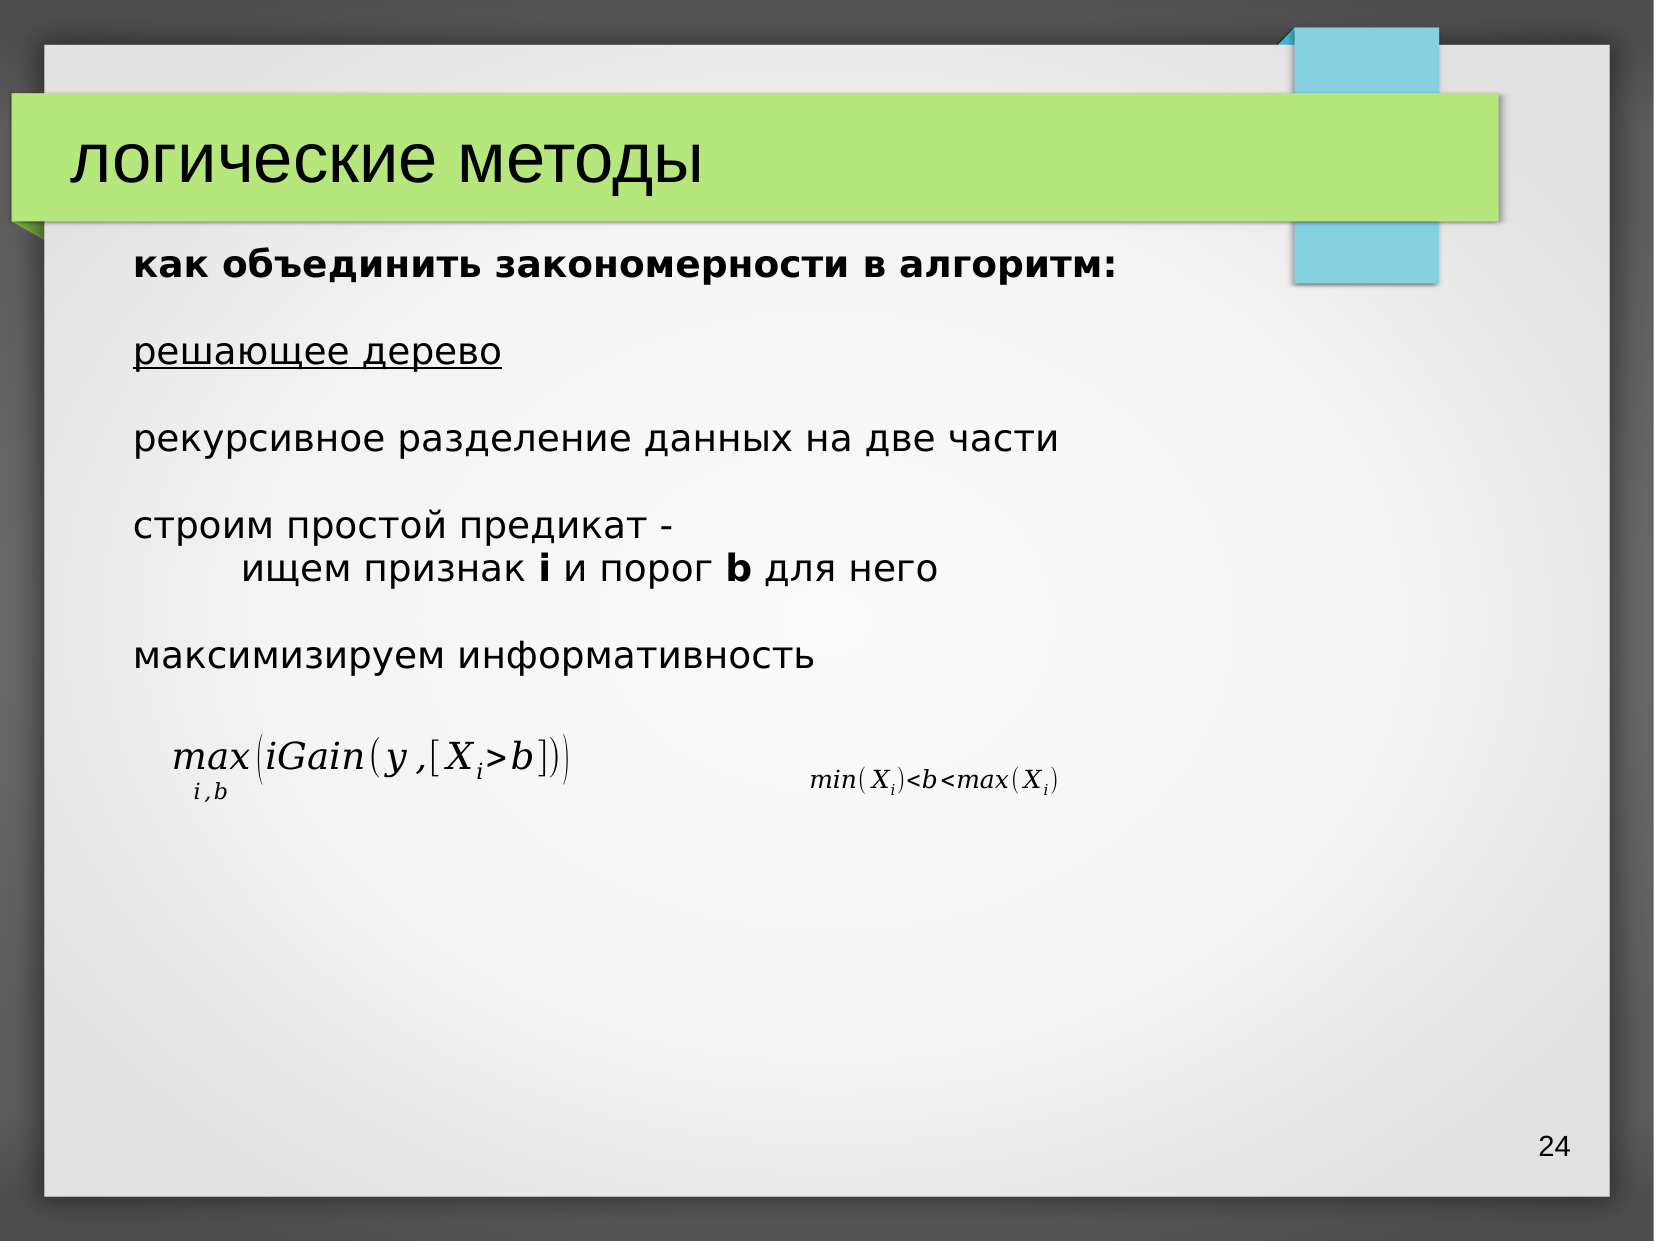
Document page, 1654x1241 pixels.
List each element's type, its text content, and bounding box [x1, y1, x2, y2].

chart [165, 732, 577, 806]
title логические методы [70, 118, 1205, 199]
chart [803, 765, 1065, 799]
picture [0, 0, 1654, 1241]
text_box как объединить закономерности в алгоритм: решающее дерево рекурсивное разделение данных на две части строим простой предикат - ищем признак i и порог b для него максимизируем информативность [118, 234, 1158, 686]
